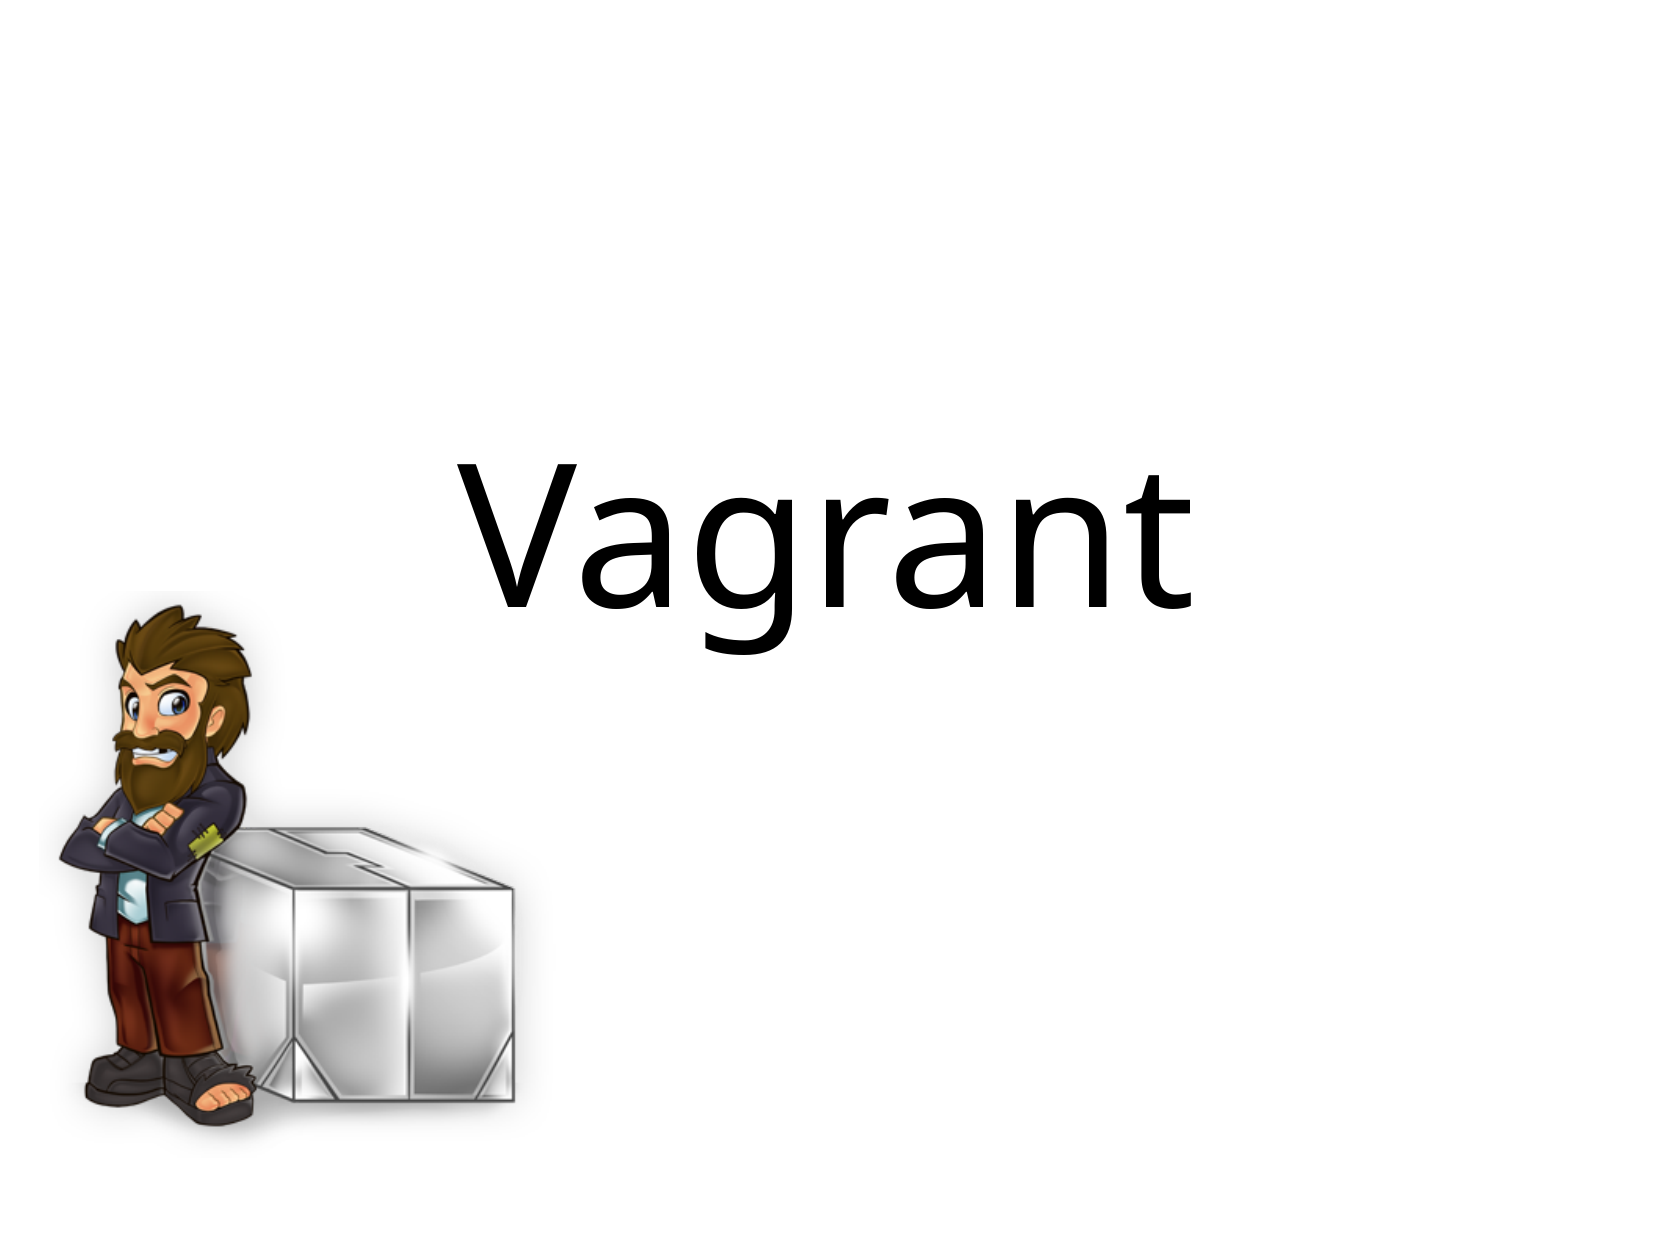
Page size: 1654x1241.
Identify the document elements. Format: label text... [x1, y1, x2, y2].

subtitle Vagrant [82, 49, 1571, 1010]
picture [39, 591, 556, 1158]
